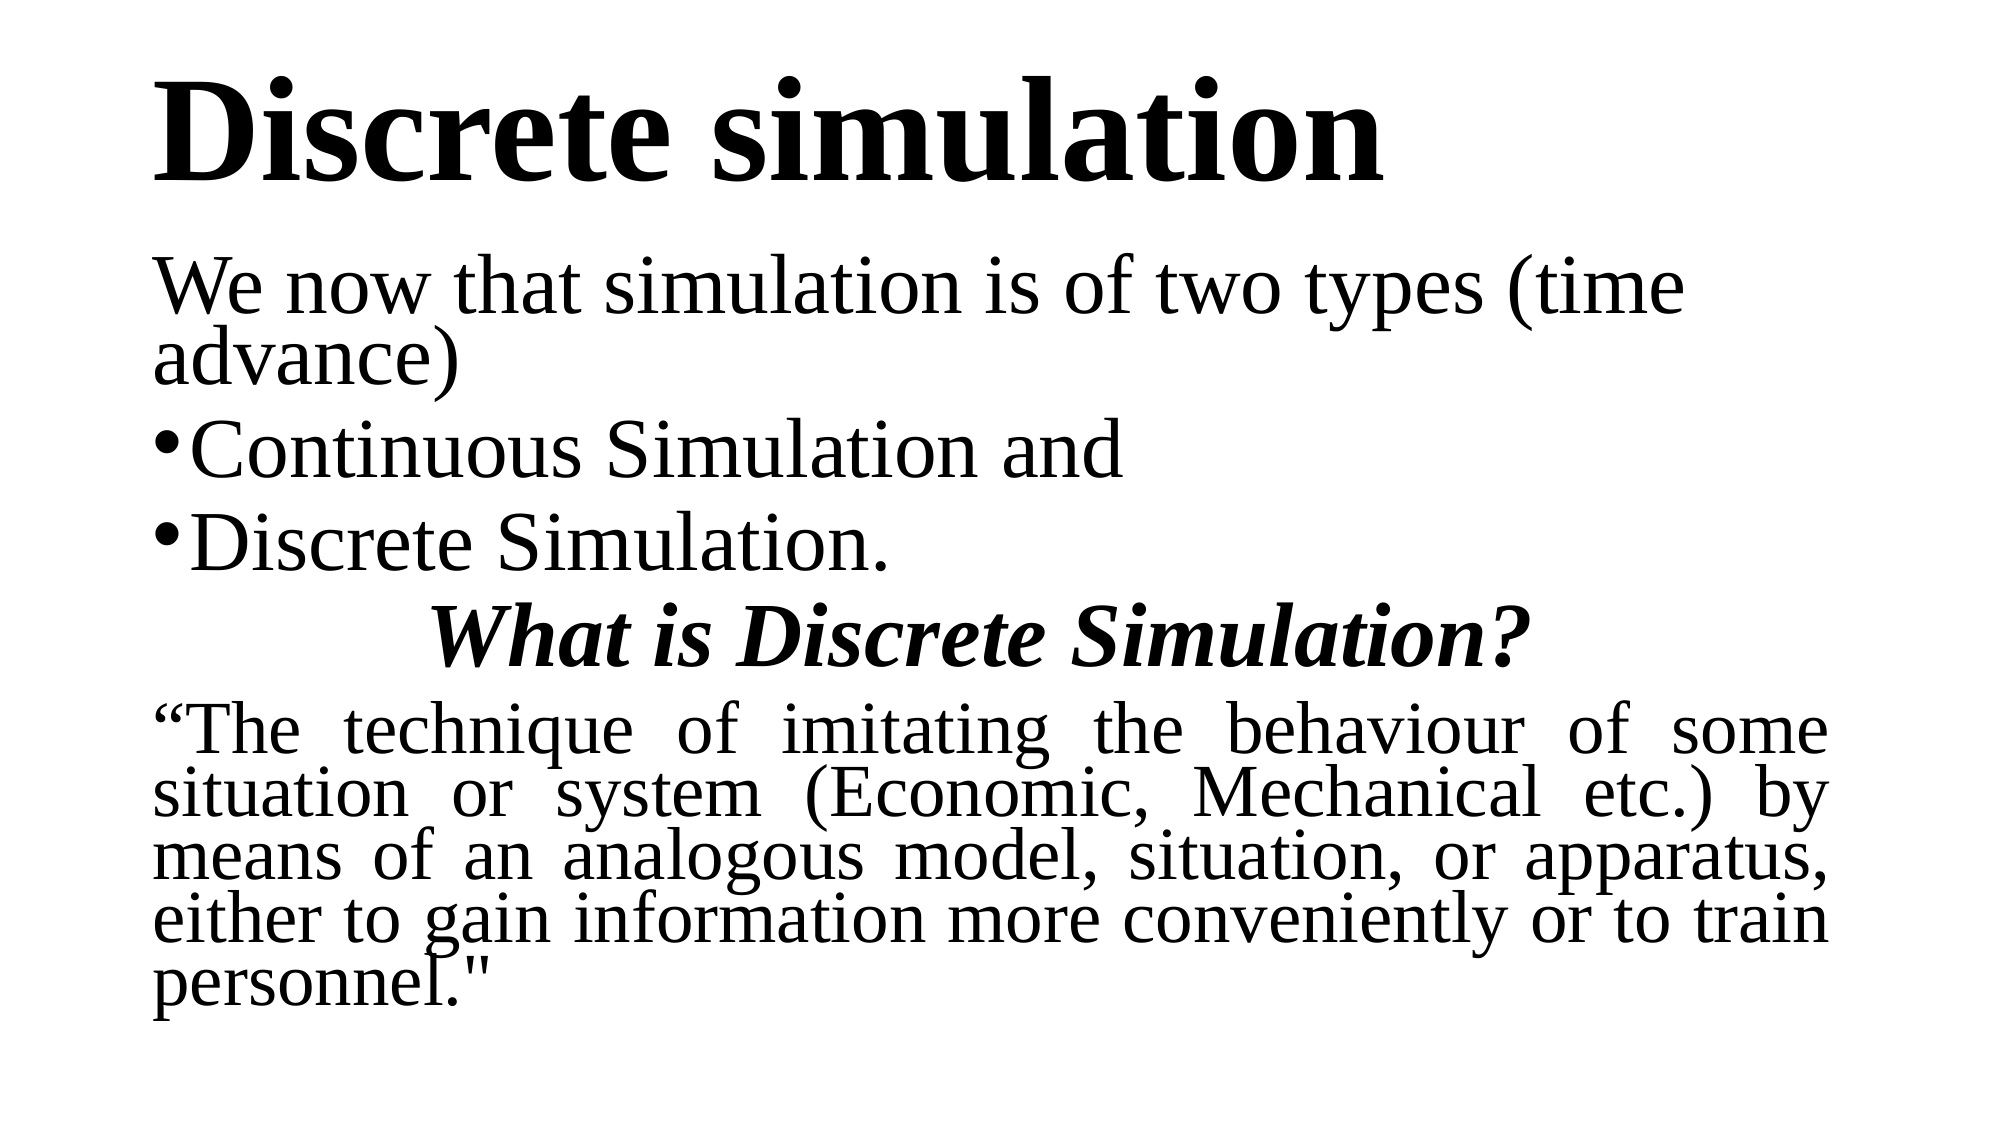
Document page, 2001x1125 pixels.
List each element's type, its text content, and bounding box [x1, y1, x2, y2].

list We now that simulation is of two types (time advance) Continuous Simulation and Discrete Simulation. What is Discrete Simulation? “The technique of imitating the behaviour of some situation or system (Economic, Mechanical etc.) by means of an analogous model, situation, or apparatus, either to gain information more conveniently or to train personnel." [137, 248, 1863, 1086]
title Discrete simulation [137, 42, 1863, 222]
